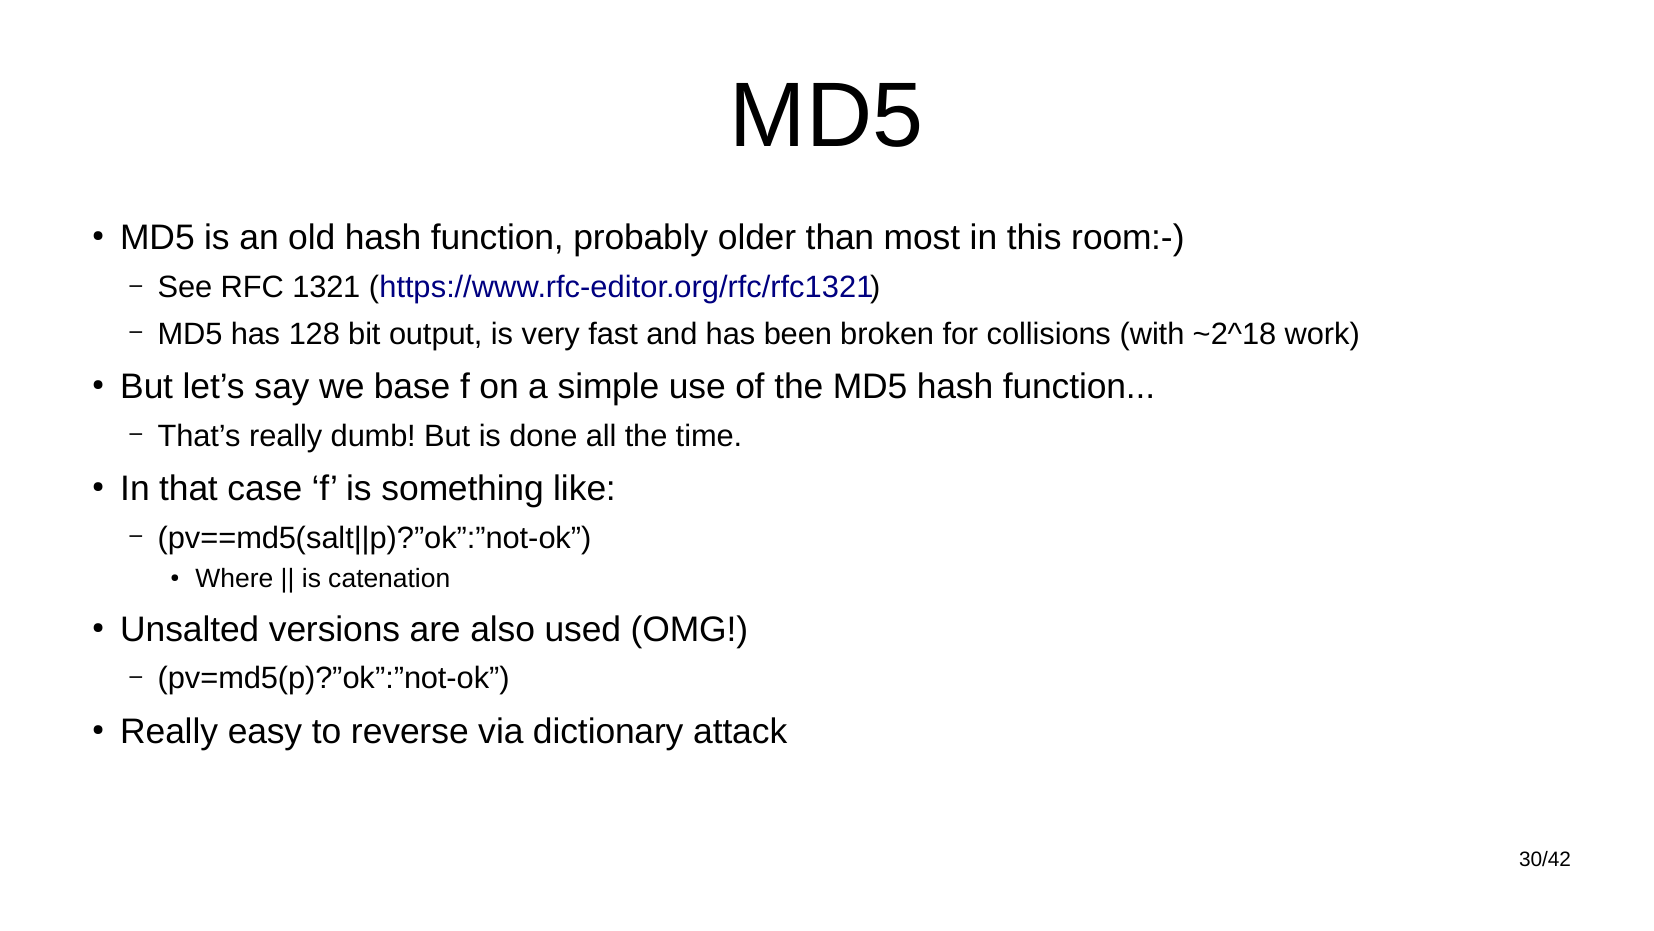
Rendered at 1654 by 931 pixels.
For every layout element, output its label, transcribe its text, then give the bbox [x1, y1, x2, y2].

title MD5 [82, 37, 1571, 193]
list MD5 is an old hash function, probably older than most in this room:-) See RFC 1321 (https://www.rfc-editor.org/rfc/rfc1321) MD5 has 128 bit output, is very fast and has been broken for collisions (with ~2^18 work) But let’s say we base f on a simple use of the MD5 hash function... That’s really dumb! But is done all the time. In that case ‘f’ is something like: (pv==md5(salt||p)?”ok”:”not-ok”) Where || is catenation Unsalted versions are also used (OMG!) (pv=md5(p)?”ok”:”not-ok”) Really easy to reverse via dictionary attack [82, 217, 1571, 758]
